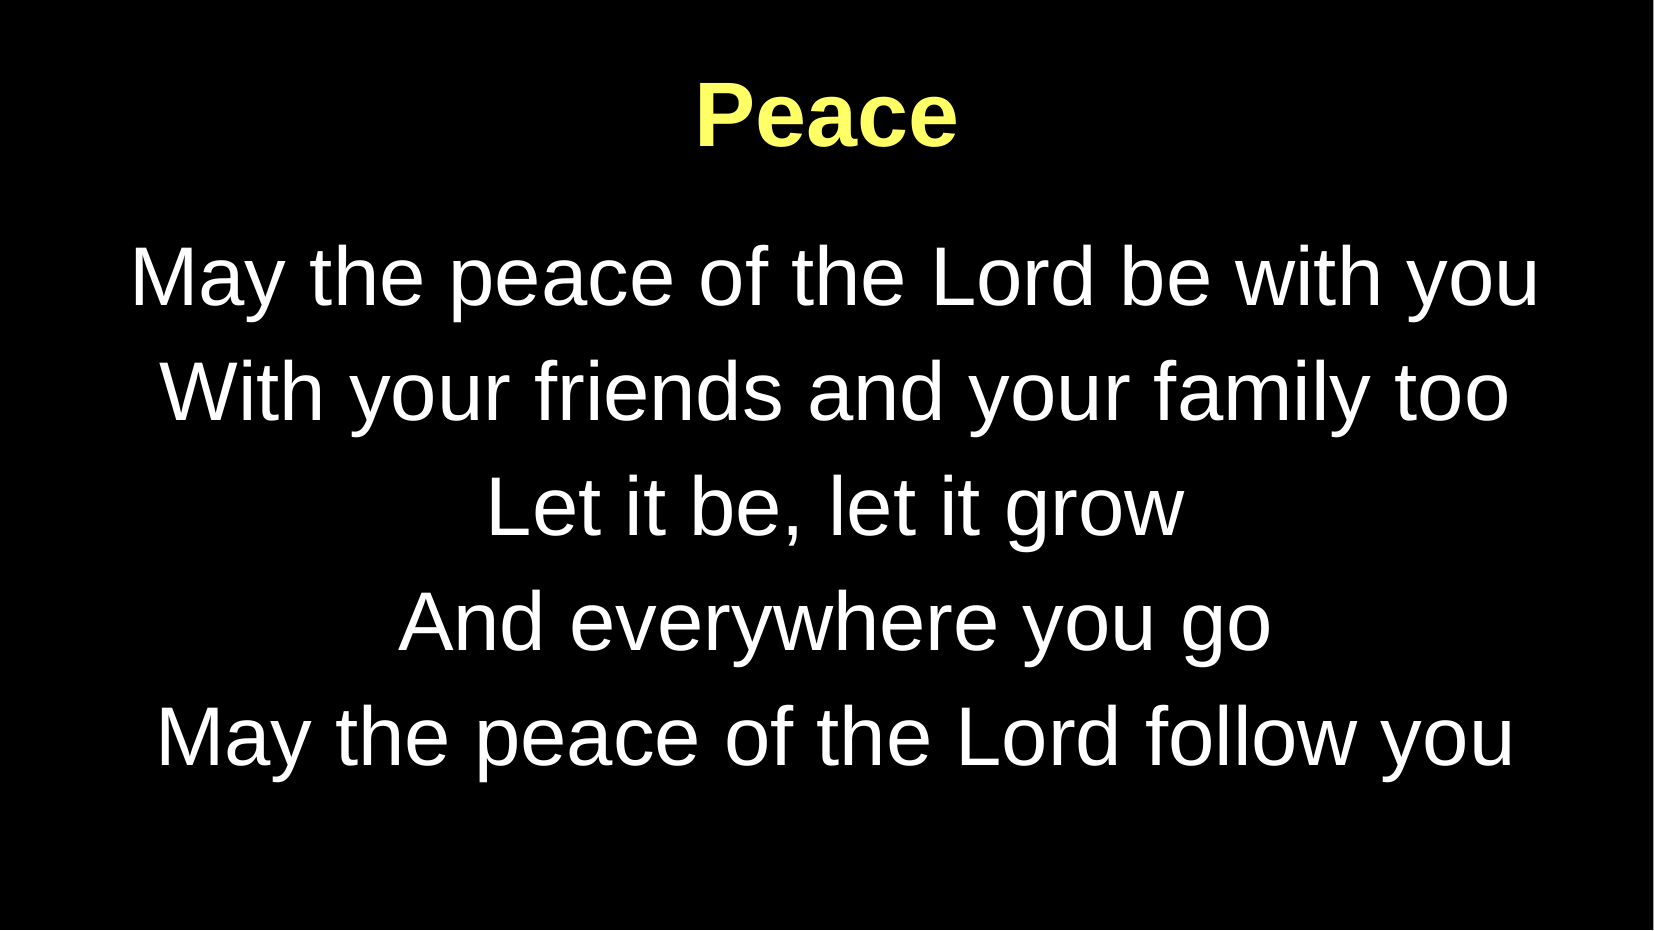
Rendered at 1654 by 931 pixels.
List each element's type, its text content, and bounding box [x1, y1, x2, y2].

title Peace [82, 37, 1571, 193]
list May the peace of the Lord be with you With your friends and your family too Let it be, let it grow And everywhere you go May the peace of the Lord follow you [0, 230, 1654, 931]
